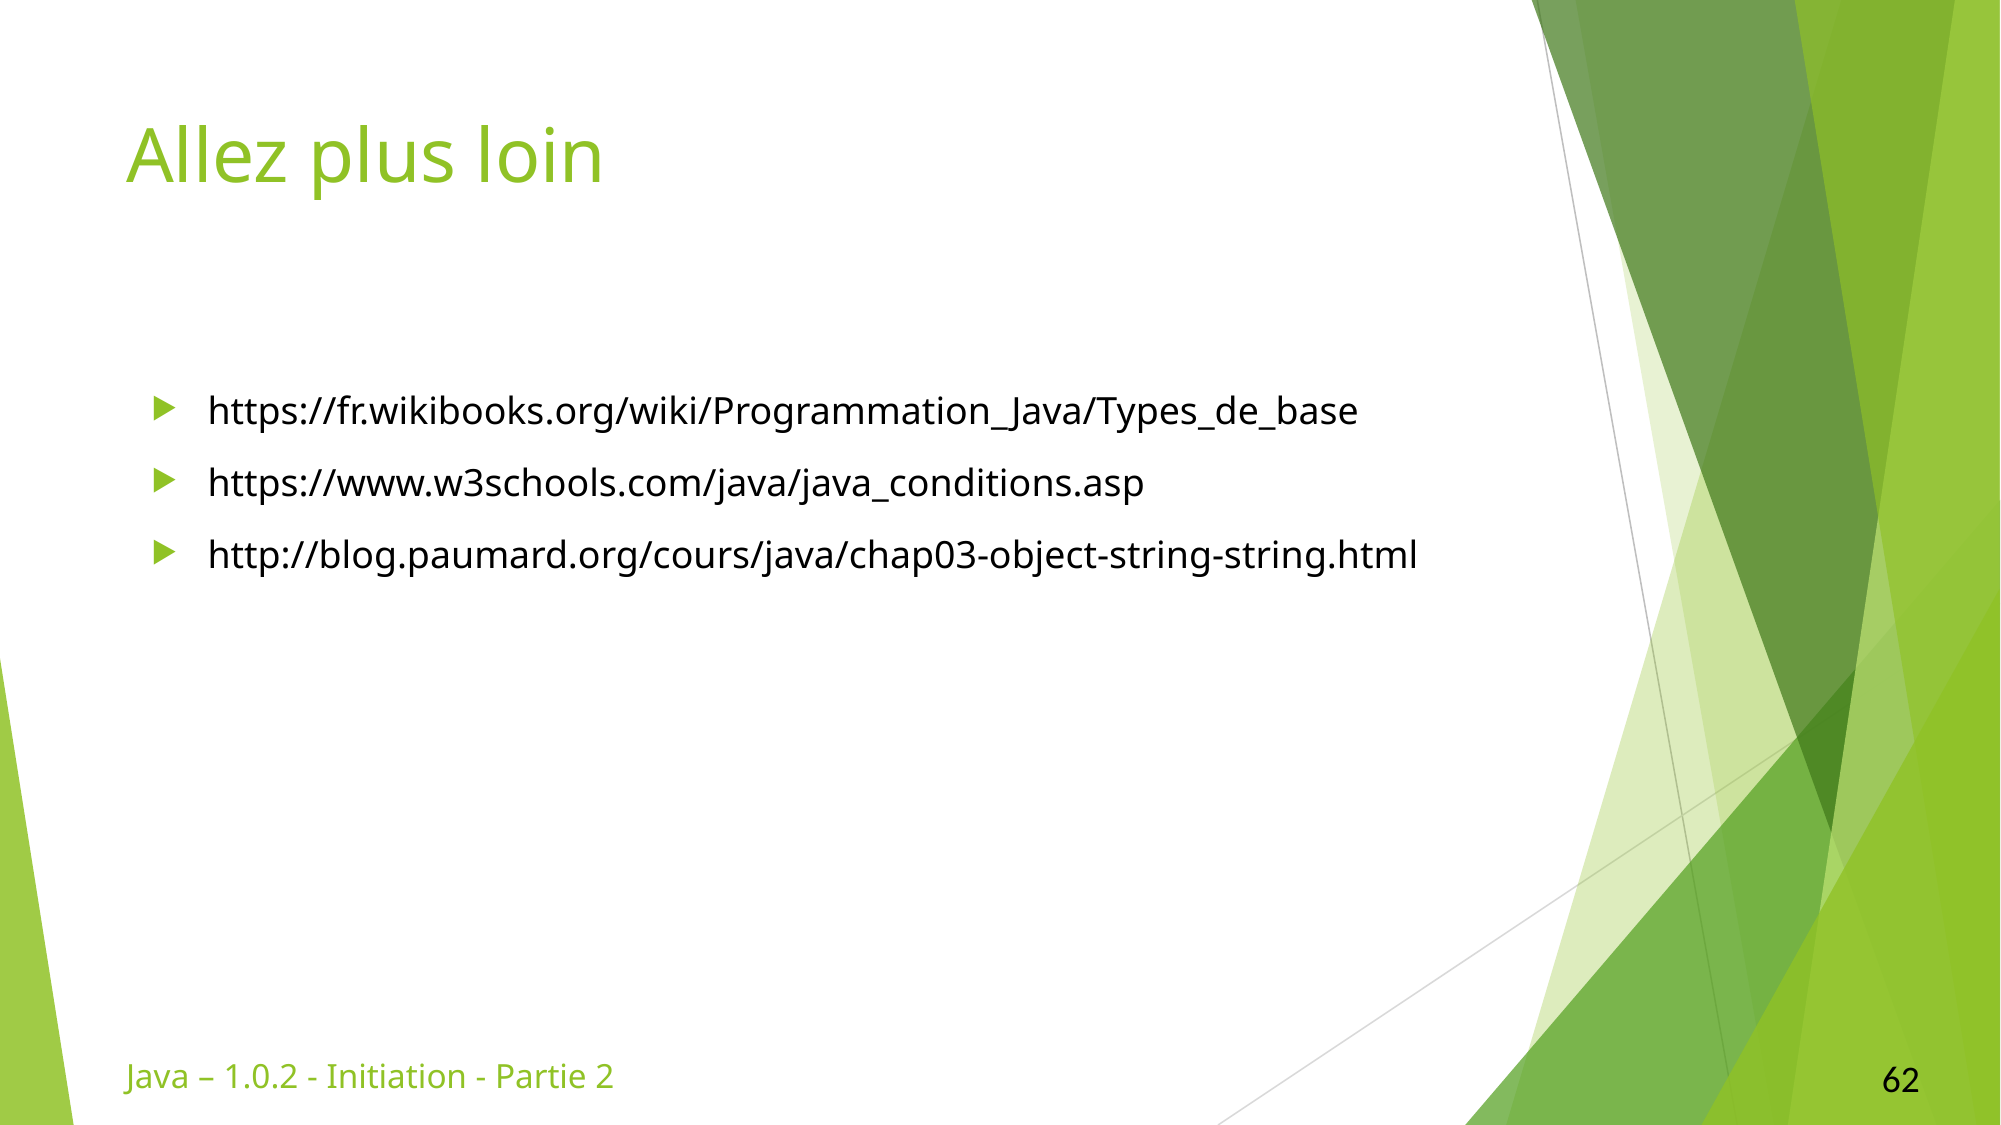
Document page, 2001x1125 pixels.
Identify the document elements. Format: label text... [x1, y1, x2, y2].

text_box Java – 1.0.2 - Initiation - Partie 2 [111, 1047, 1094, 1109]
text_box [1866, 1047, 1979, 1108]
title Allez plus loin [111, 99, 1522, 317]
text_box https://fr.wikibooks.org/wiki/Programmation_Java/Types_de_base https://www.w3schools.com/java/java_conditions.asp http://blog.paumard.org/cours/java/chap03-object-string-string.html [136, 379, 1547, 1017]
list [111, 354, 1522, 992]
